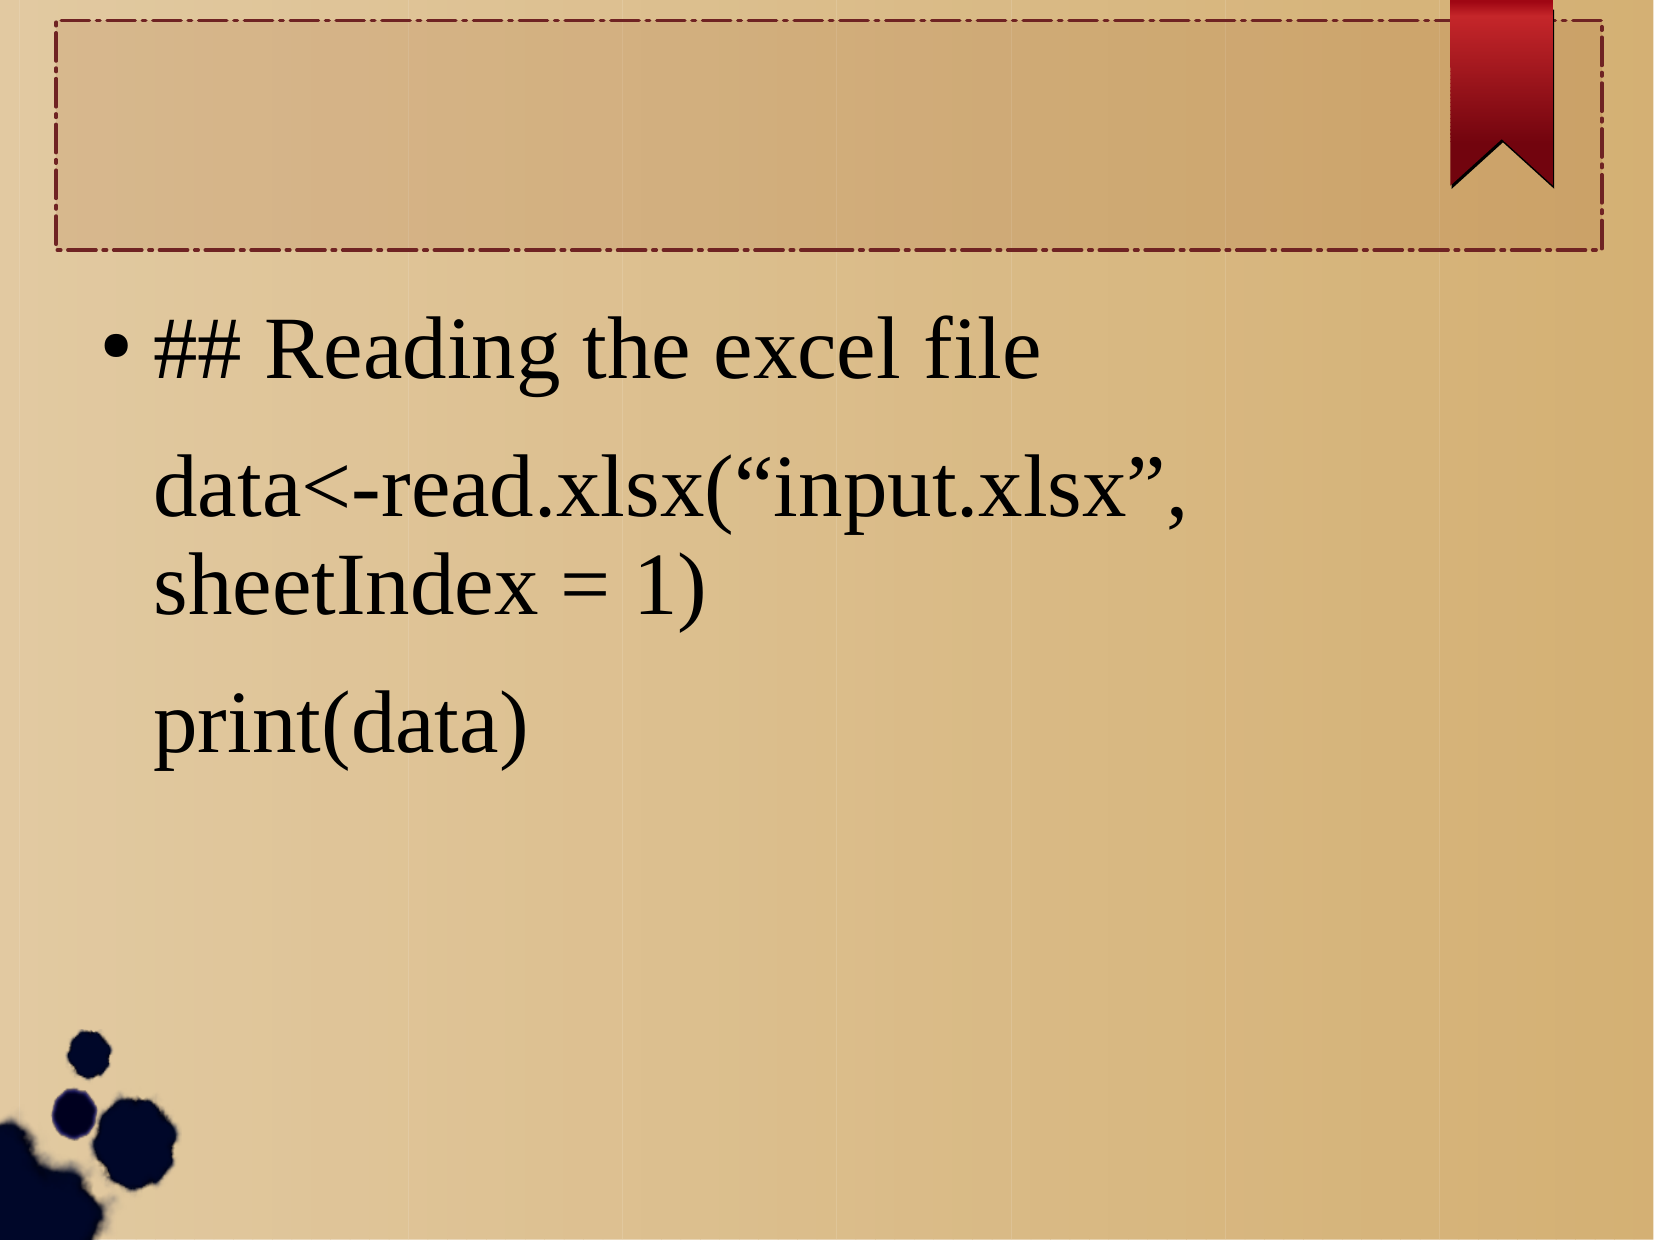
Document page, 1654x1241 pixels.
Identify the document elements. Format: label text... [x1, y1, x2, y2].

list ## Reading the excel file data<-read.xlsx(“input.xlsx”, sheetIndex = 1) print(data) [82, 299, 1571, 1019]
